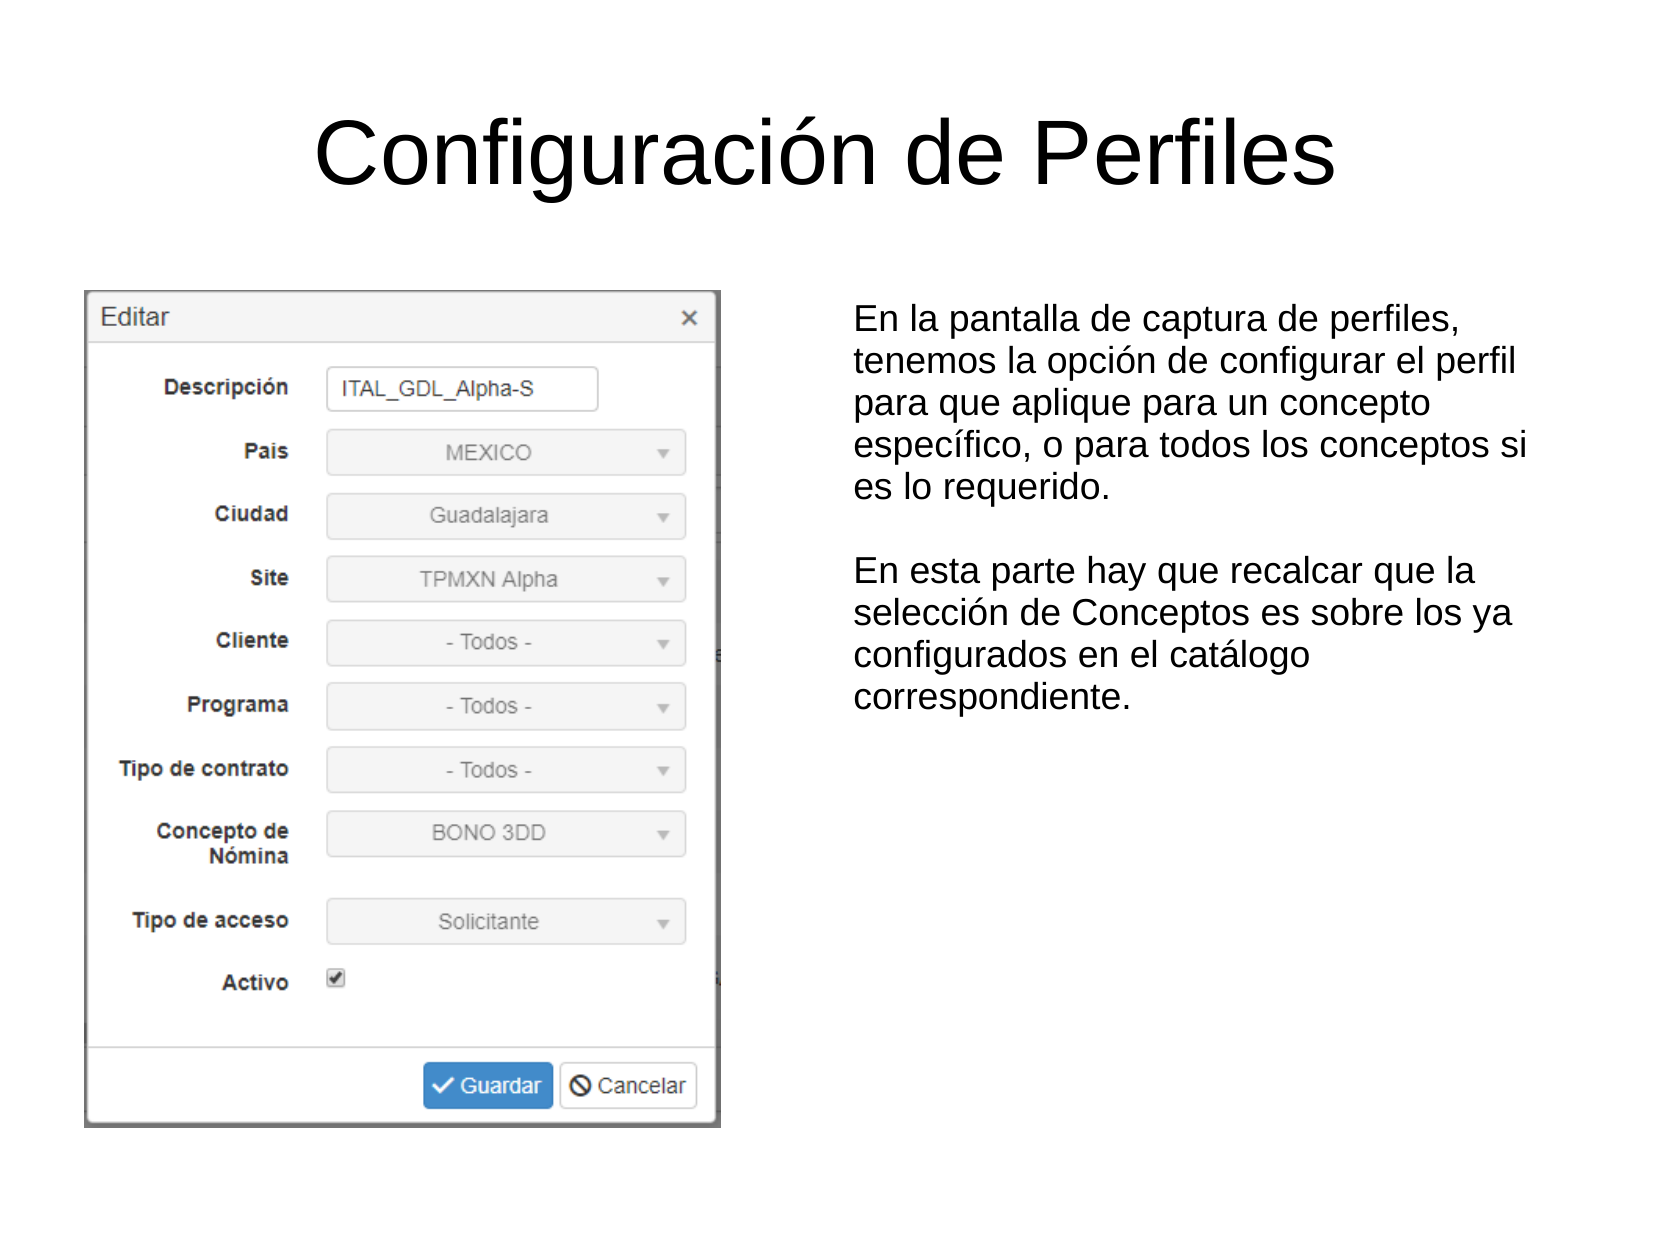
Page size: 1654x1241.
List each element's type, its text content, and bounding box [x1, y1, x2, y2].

title Configuración de Perfiles [82, 49, 1571, 257]
picture [84, 290, 721, 1128]
text_box En la pantalla de captura de perfiles, tenemos la opción de configurar el perfil para que aplique para un concepto específico, o para todos los conceptos si es lo requerido. En esta parte hay que recalcar que la selección de Conceptos es sobre los ya configurados en el catálogo correspondiente. [838, 290, 1583, 726]
